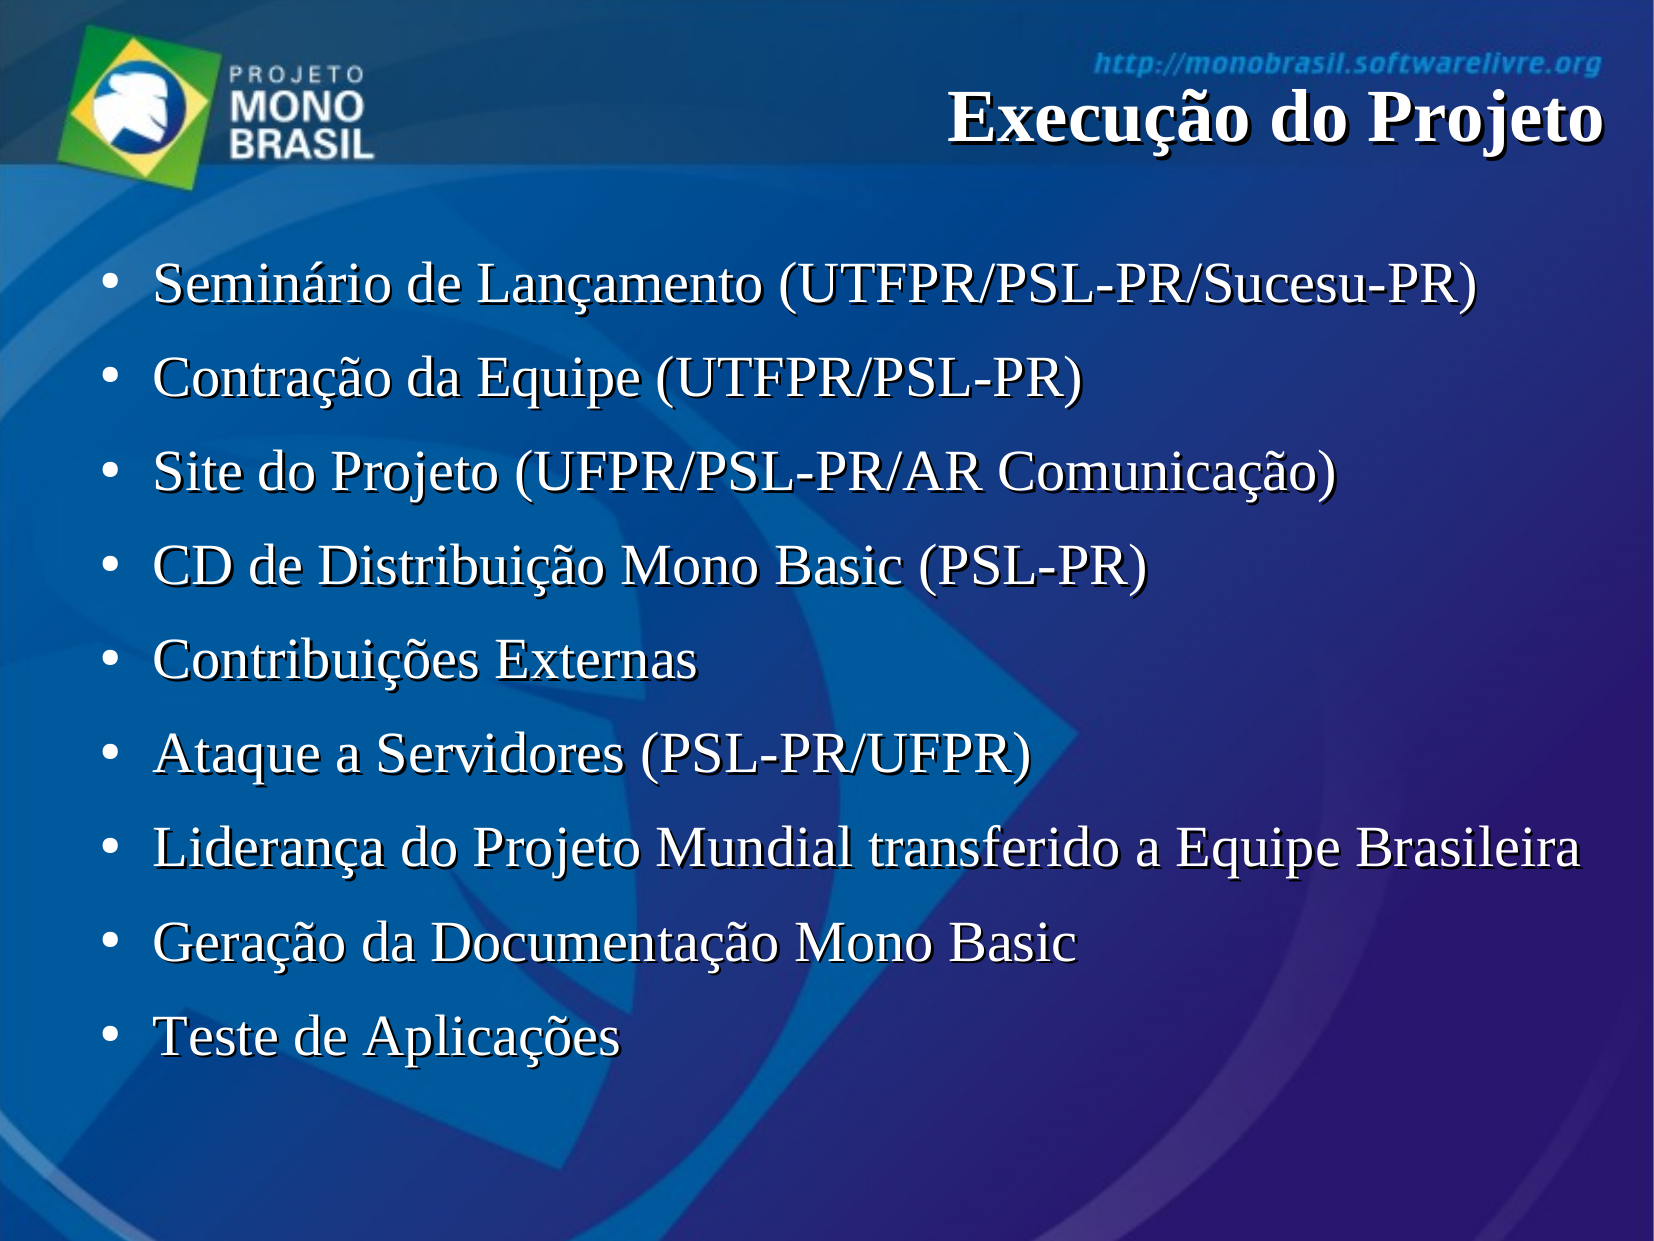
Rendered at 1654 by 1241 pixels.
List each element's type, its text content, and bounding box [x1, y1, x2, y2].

picture [0, 0, 1654, 1241]
title Execução do Projeto [222, 43, 1606, 191]
list Seminário de Lançamento (UTFPR/PSL-PR/Sucesu-PR) Contração da Equipe (UTFPR/PSL-PR) Site do Projeto (UFPR/PSL-PR/AR Comunicação) CD de Distribuição Mono Basic (PSL-PR) Contribuições Externas Ataque a Servidores (PSL-PR/UFPR) Liderança do Projeto Mundial transferido a Equipe Brasileira Geração da Documentação Mono Basic Teste de Aplicações [64, 250, 1627, 1122]
